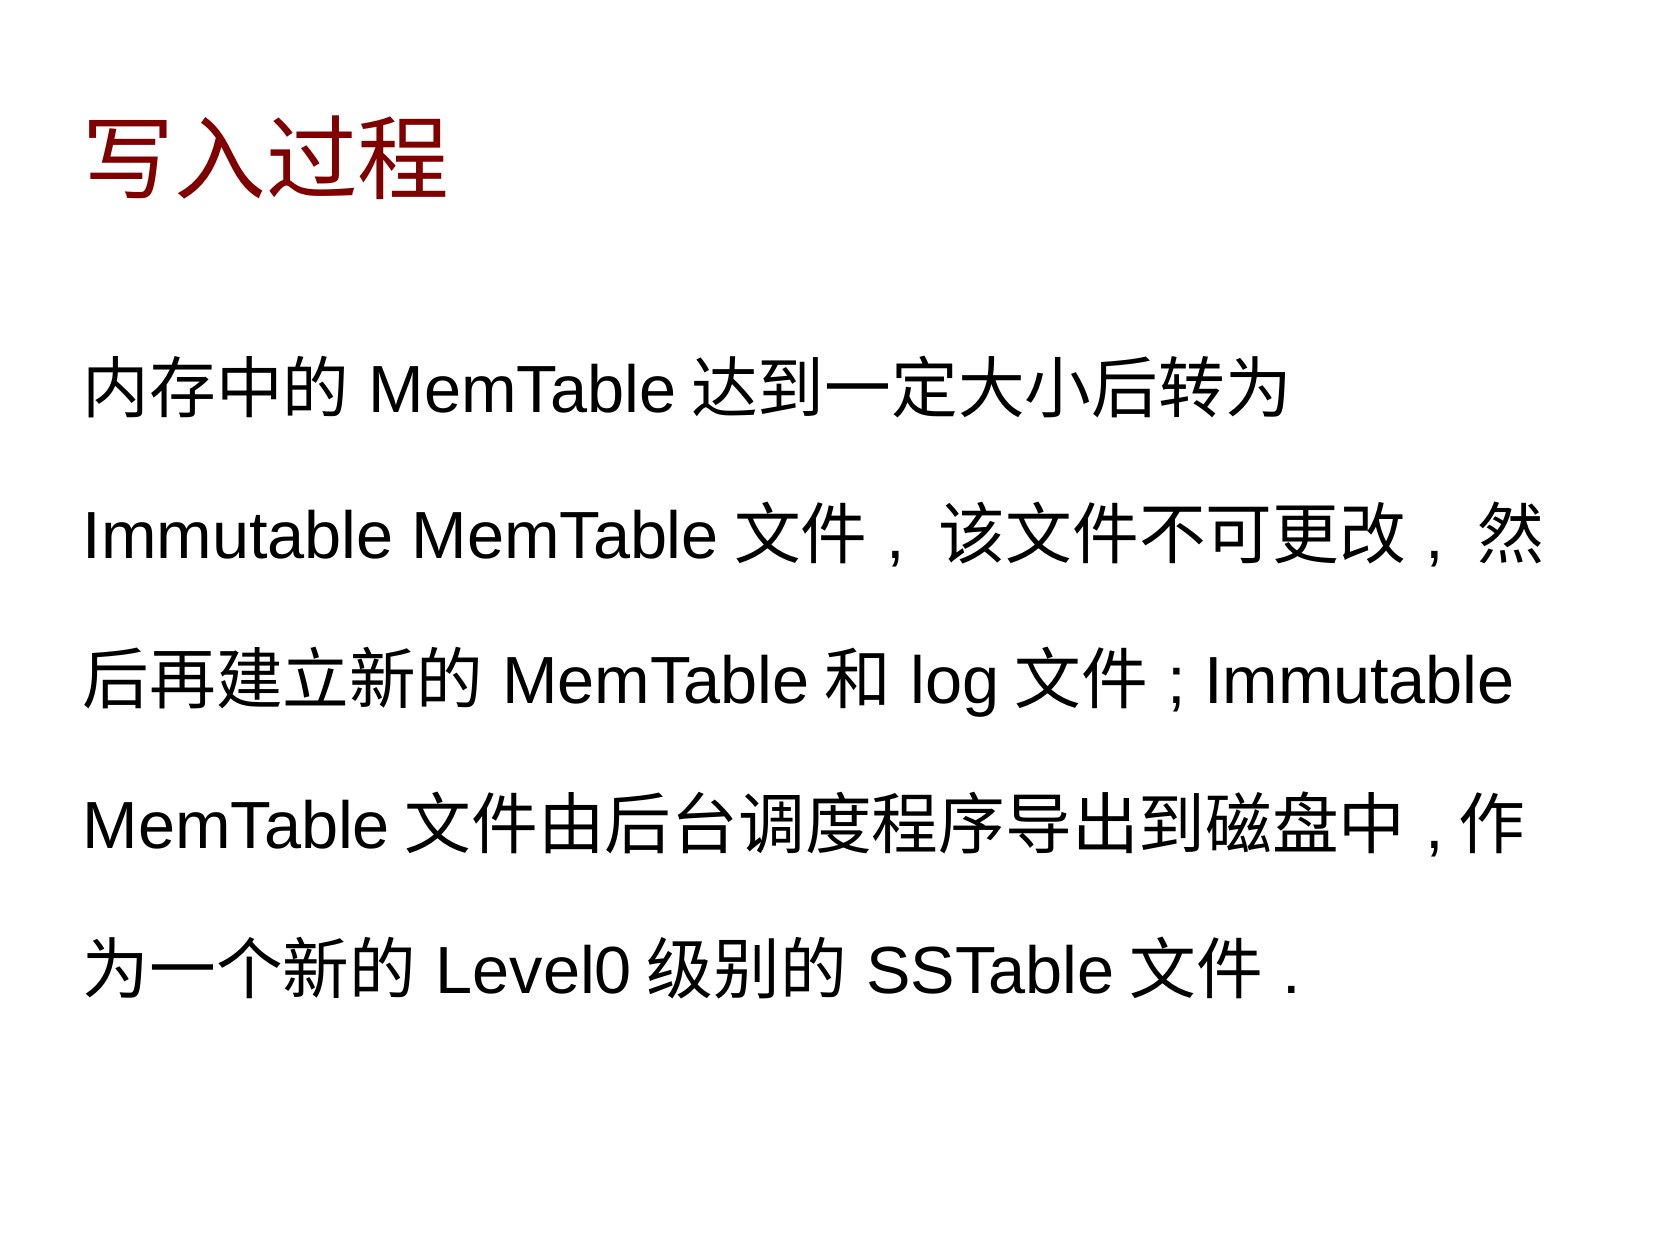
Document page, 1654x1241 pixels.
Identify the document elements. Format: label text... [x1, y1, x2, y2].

title 写入过程 [82, 49, 1571, 257]
subtitle 内存中的MemTable达到一定大小后转为Immutable MemTable文件, 该文件不可更改, 然后再建立新的MemTable和log文件; Immutable MemTable文件由后台调度程序导出到磁盘中,作为一个新的Level0级别的SSTable文件. [82, 274, 1571, 1025]
